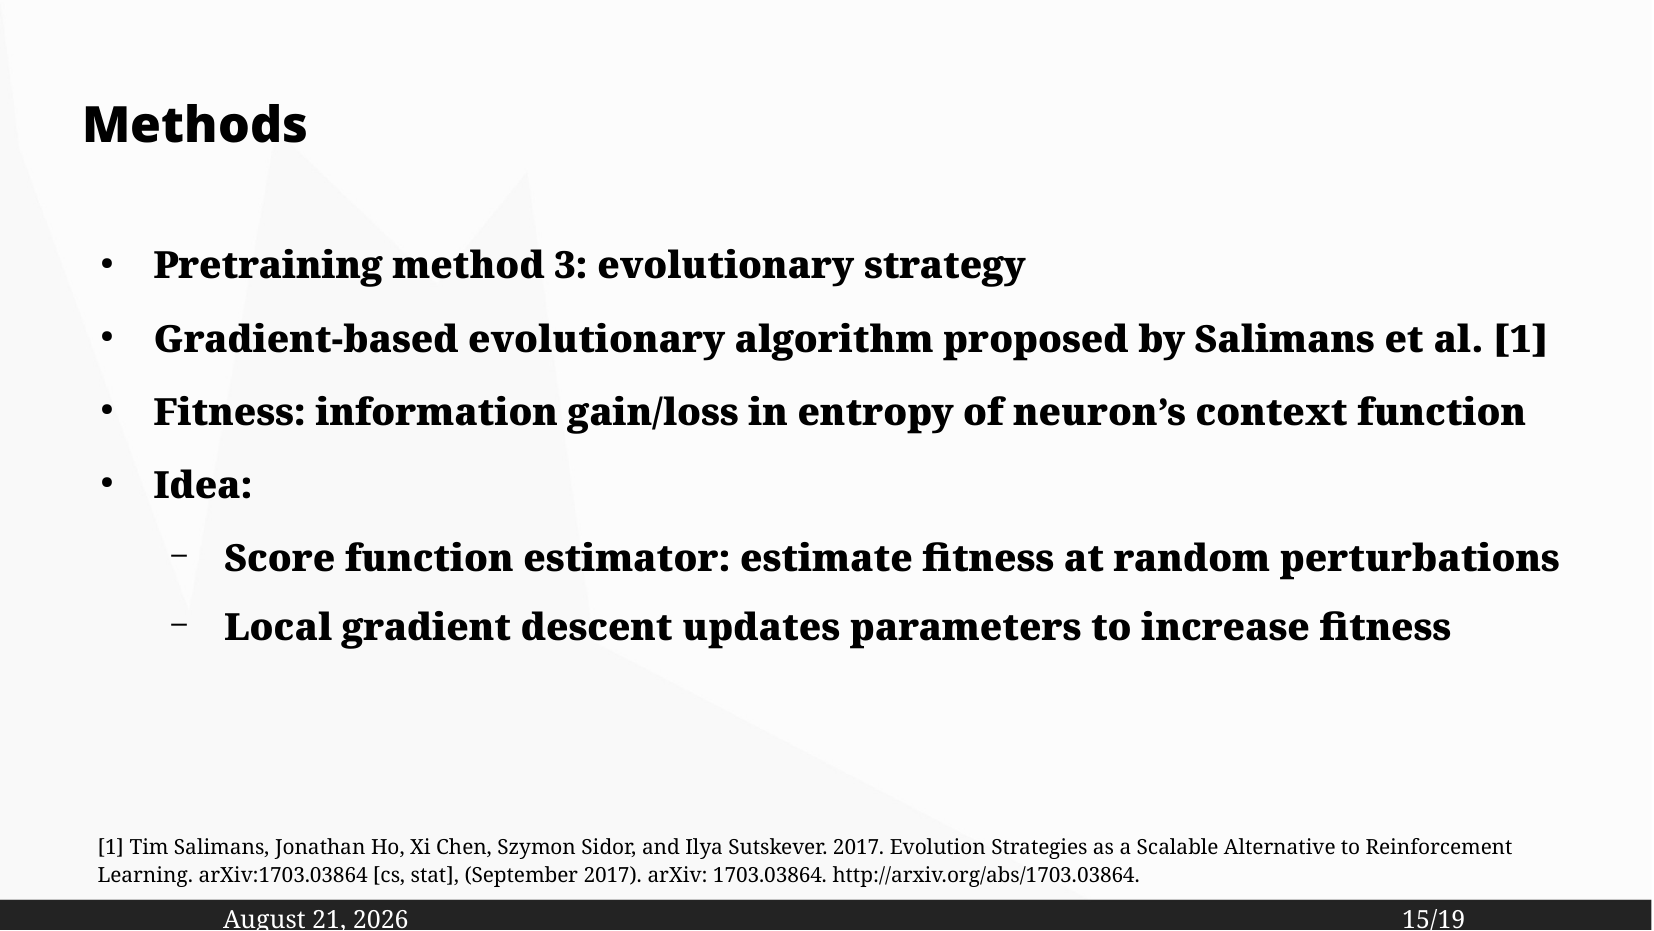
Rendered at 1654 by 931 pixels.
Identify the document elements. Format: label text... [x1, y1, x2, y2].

title Methods [82, 45, 1571, 202]
picture [0, 0, 1652, 931]
text_box [1] Tim Salimans, Jonathan Ho, Xi Chen, Szymon Sidor, and Ilya Sutskever. 2017. Evolution Strategies as a Scalable Alternative to Reinforcement Learning. arXiv:1703.03864 [cs, stat], (September 2017). arXiv: 1703.03864. http://arxiv.org/abs/1703.03864. [82, 825, 1576, 882]
list Pretraining method 3: evolutionary strategy Gradient-based evolutionary algorithm proposed by Salimans et al. [1] Fitness: information gain/loss in entropy of neuron’s context function Idea: Score function estimator: estimate fitness at random perturbations Local gradient descent updates parameters to increase fitness [82, 238, 1571, 825]
